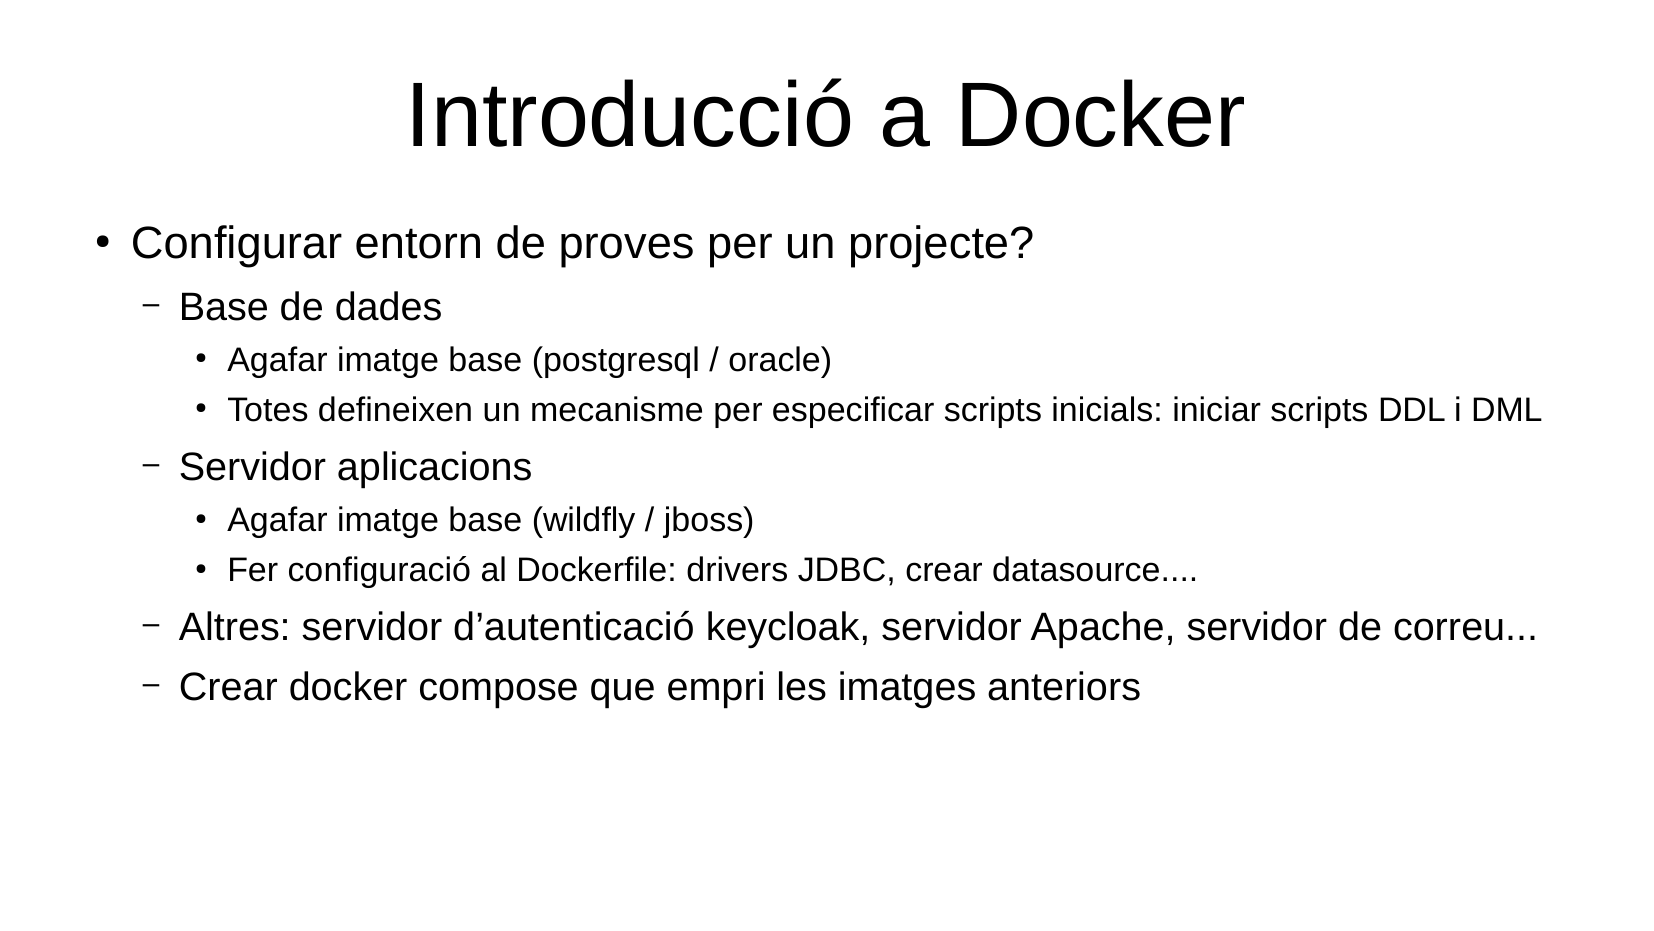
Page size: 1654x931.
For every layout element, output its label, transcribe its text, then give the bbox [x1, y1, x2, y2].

list Configurar entorn de proves per un projecte? Base de dades Agafar imatge base (postgresql / oracle) Totes defineixen un mecanisme per especificar scripts inicials: iniciar scripts DDL i DML Servidor aplicacions Agafar imatge base (wildfly / jboss) Fer configuració al Dockerfile: drivers JDBC, crear datasource.... Altres: servidor d’autenticació keycloak, servidor Apache, servidor de correu... Crear docker compose que empri les imatges anteriors [82, 217, 1571, 758]
title Introducció a Docker [82, 37, 1571, 193]
